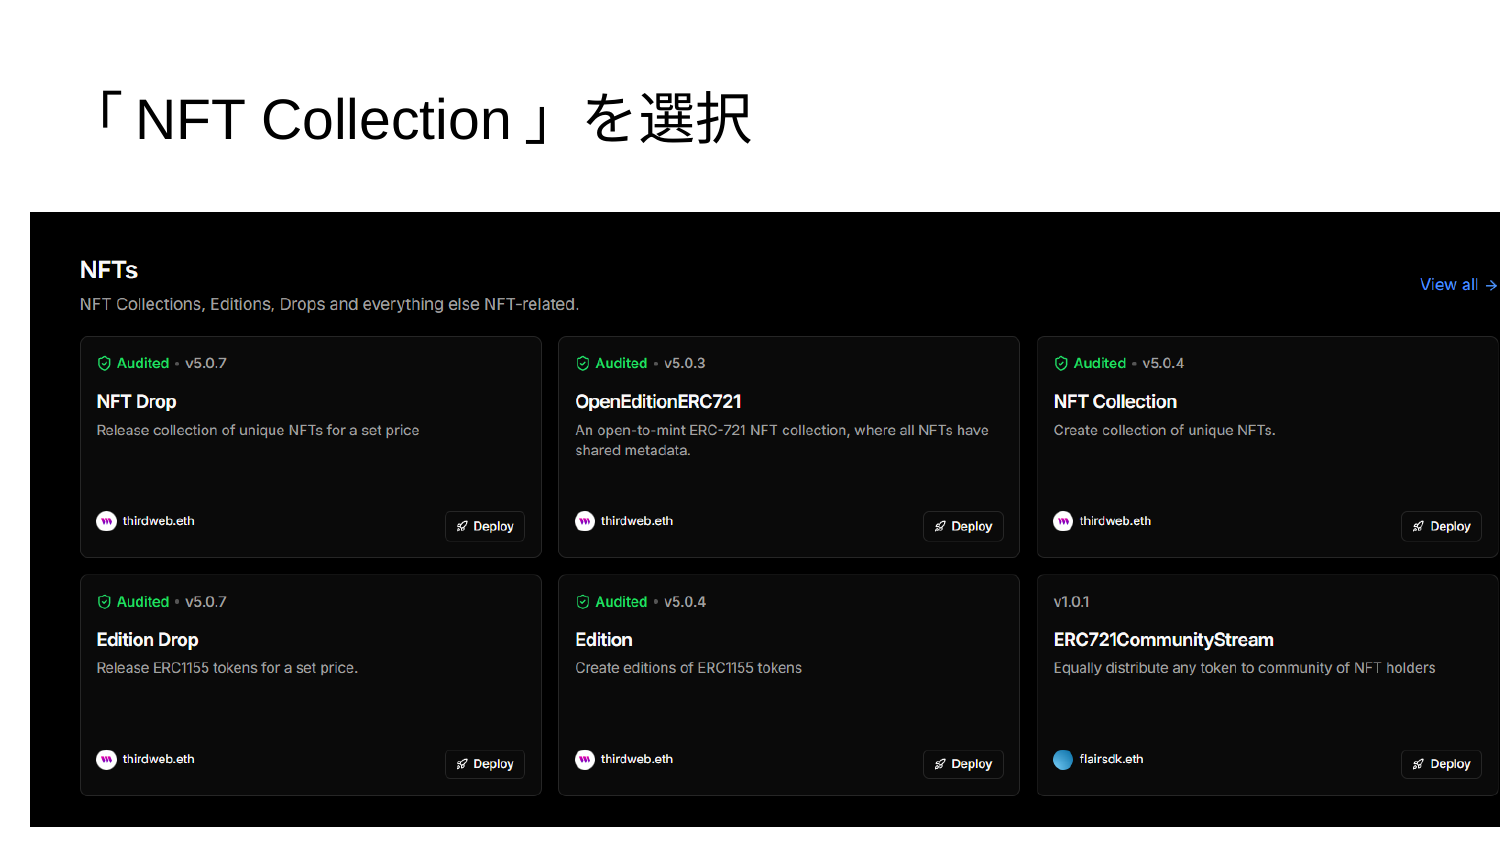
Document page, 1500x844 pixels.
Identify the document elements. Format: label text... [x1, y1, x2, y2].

title 「NFT Collection」を選択 [51, 72, 1449, 167]
picture [30, 212, 1500, 827]
